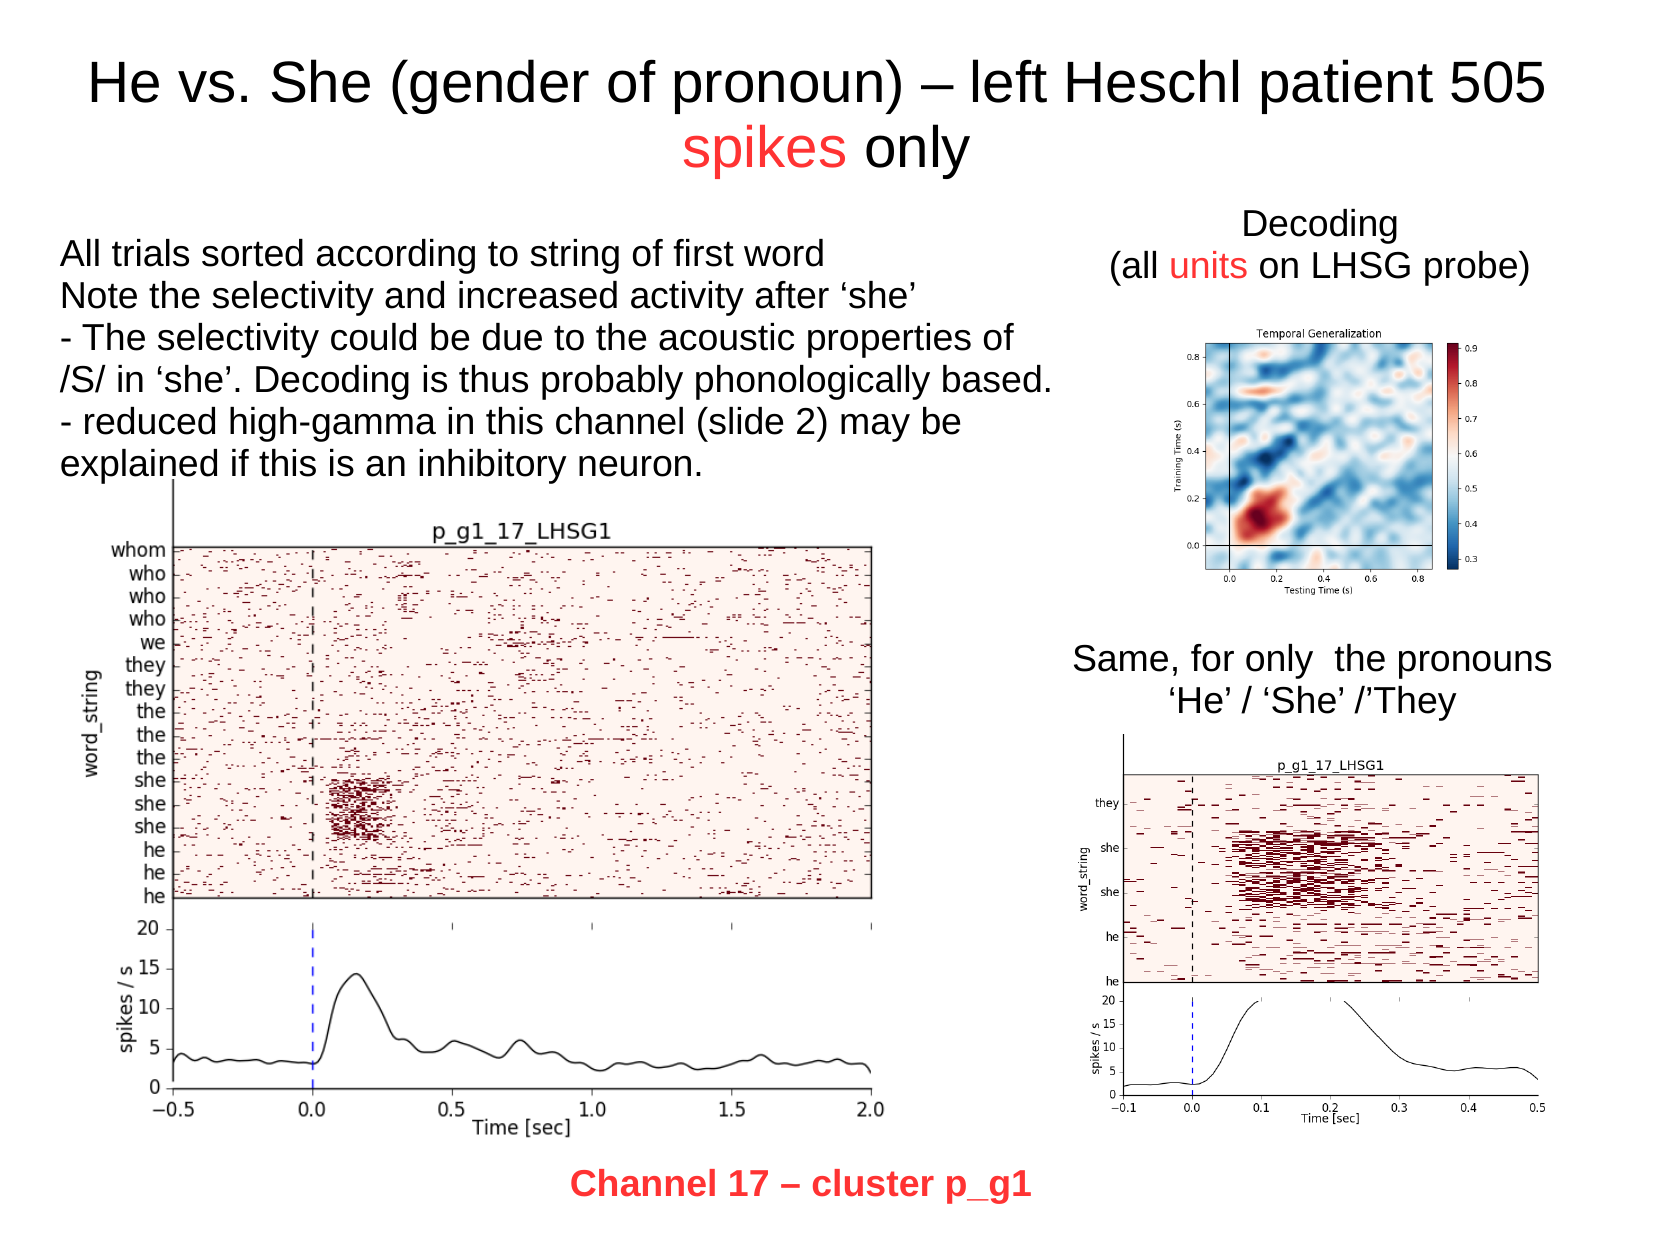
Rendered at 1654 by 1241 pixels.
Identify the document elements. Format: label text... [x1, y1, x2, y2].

picture [1056, 734, 1591, 1135]
title He vs. She (gender of pronoun) – left Heschl patient 505 spikes only [82, 49, 1571, 181]
text_box Decoding (all units on LHSG probe) [1035, 195, 1606, 336]
text_box Channel 17 – cluster p_g1 [555, 1155, 1216, 1231]
picture [60, 492, 961, 1156]
picture [1140, 307, 1531, 601]
text_box Same, for only the pronouns ‘He’ / ‘She’ /’They [1050, 630, 1576, 771]
text_box All trials sorted according to string of first word Note the selectivity and increased activity after ‘she’ - The selectivity could be due to the acoustic properties of /S/ in ‘she’. Decoding is thus probably phonologically based. - reduced high-gamma in this channel (slide 2) may be explained if this is an inhibitory neuron. [45, 225, 1081, 492]
